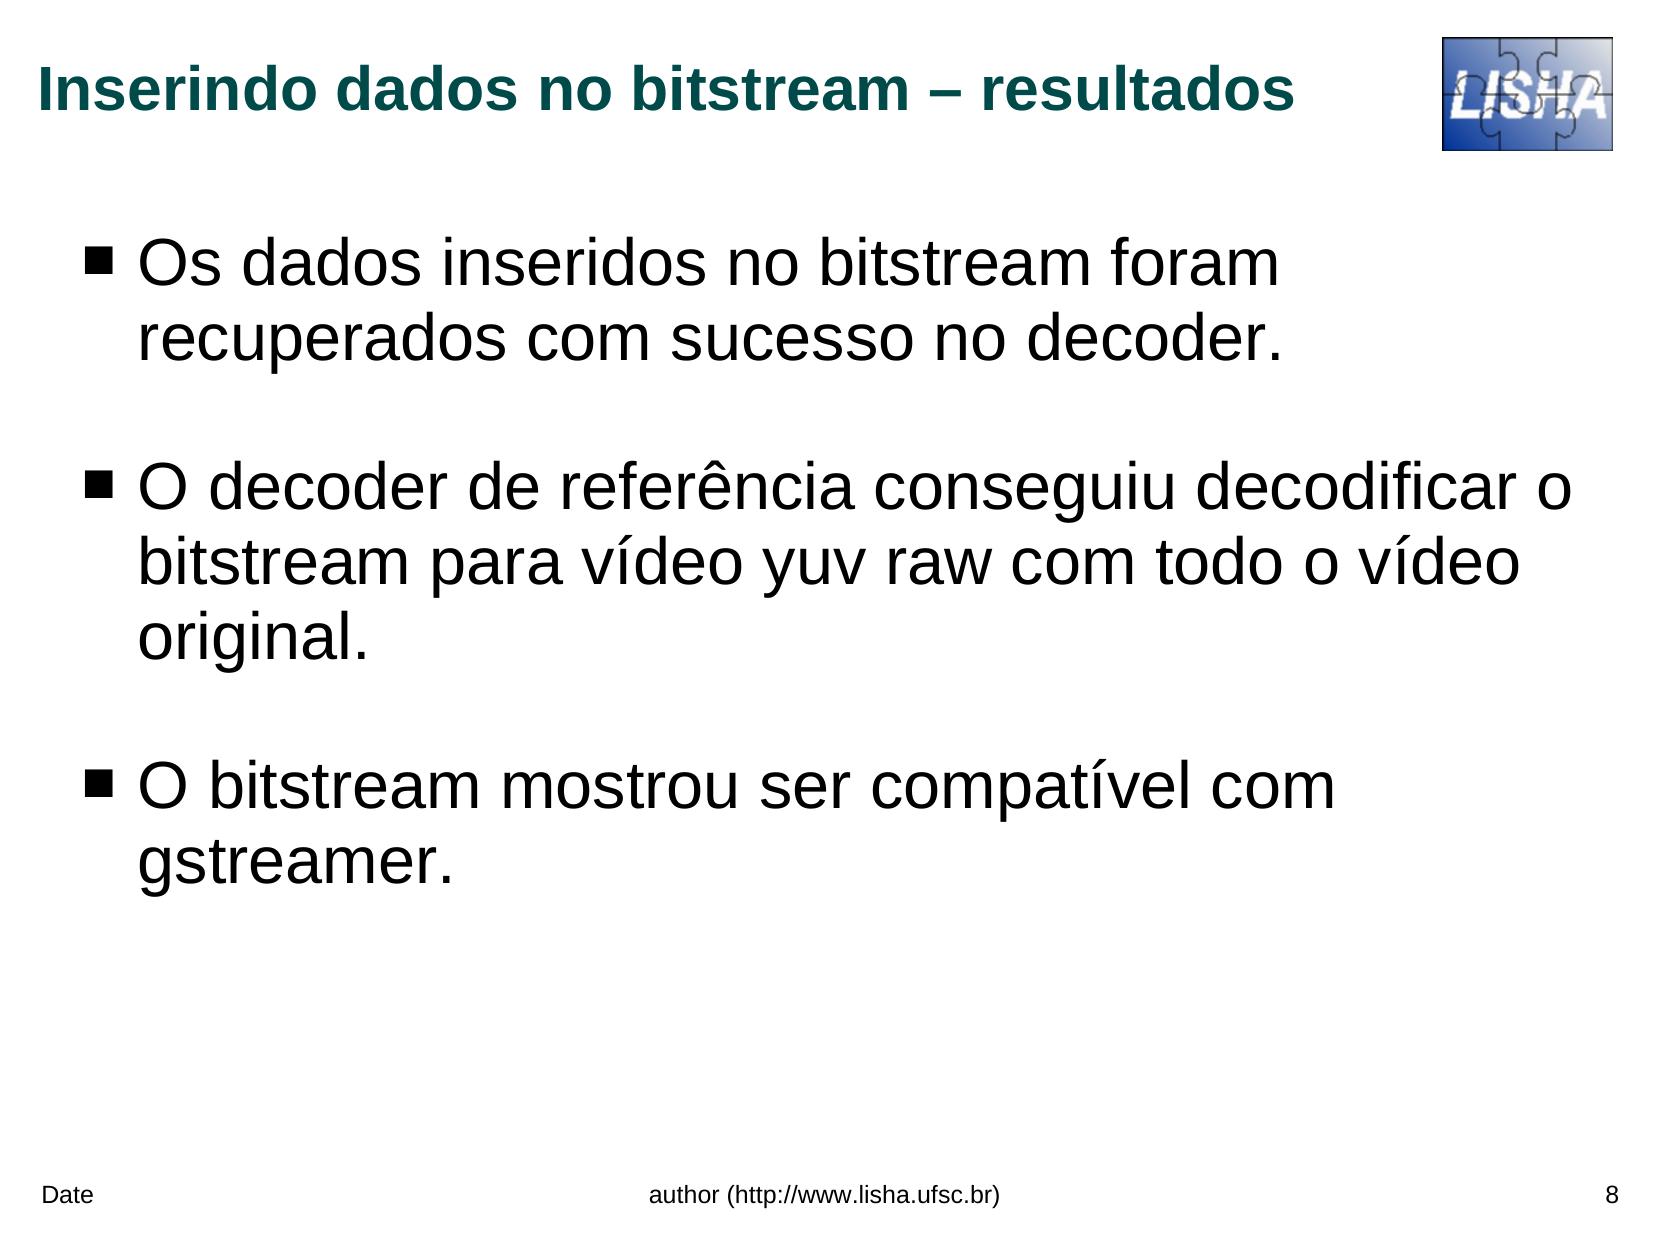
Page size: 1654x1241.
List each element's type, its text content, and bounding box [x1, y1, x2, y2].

title Inserindo dados no bitstream – resultados [37, 37, 1426, 151]
picture [1442, 37, 1613, 151]
list Os dados inseridos no bitstream foram recuperados com sucesso no decoder. O decoder de referência conseguiu decodificar o bitstream para vídeo yuv raw com todo o vídeo original. O bitstream mostrou ser compatível com gstreamer. [37, 225, 1613, 1163]
